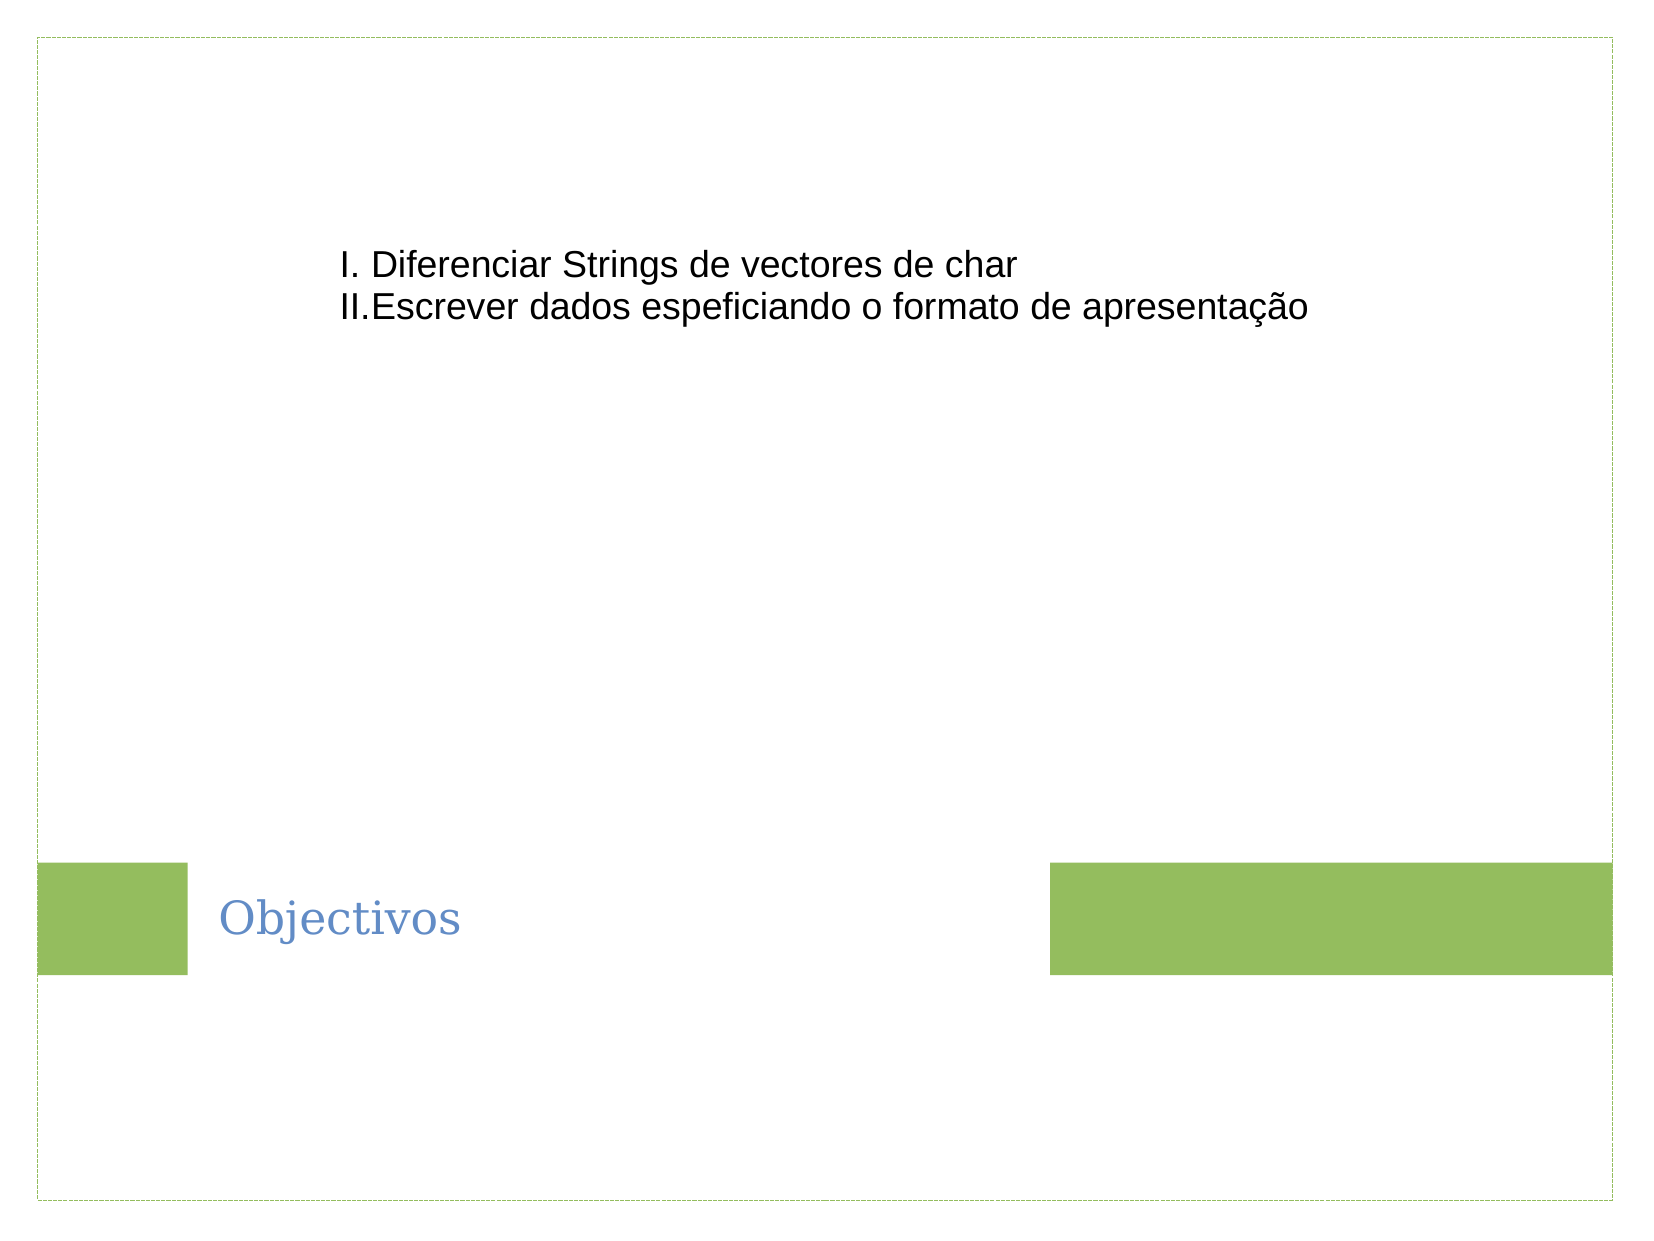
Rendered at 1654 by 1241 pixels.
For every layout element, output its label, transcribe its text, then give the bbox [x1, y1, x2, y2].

text_box [1050, 862, 1613, 976]
text_box [37, 862, 188, 976]
text_box Objectivos [203, 884, 478, 953]
text_box Diferenciar Strings de vectores de char Escrever dados espeficiando o formato de apresentação [324, 236, 1326, 336]
